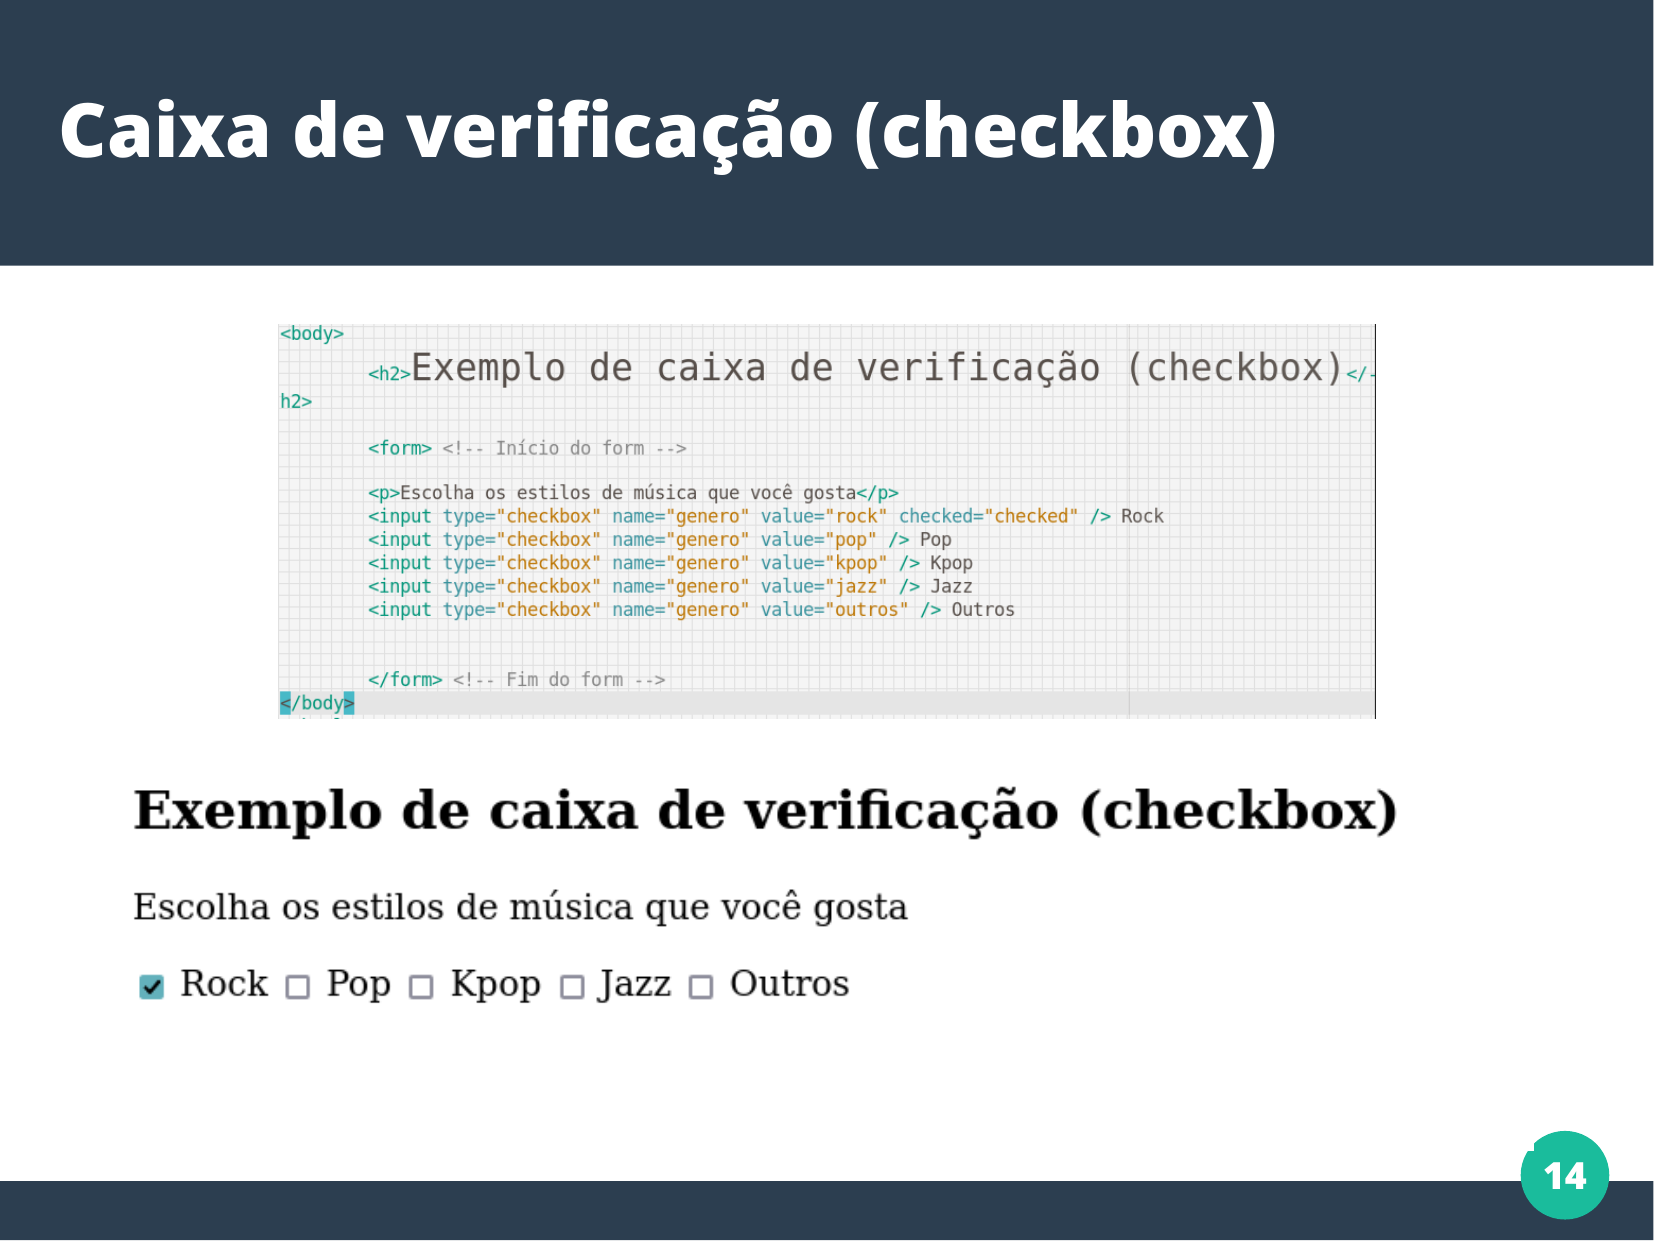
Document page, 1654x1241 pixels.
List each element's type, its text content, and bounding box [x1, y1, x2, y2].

picture [119, 756, 1534, 1151]
title Caixa de verificação (checkbox) [59, 49, 1595, 207]
picture [278, 324, 1376, 720]
